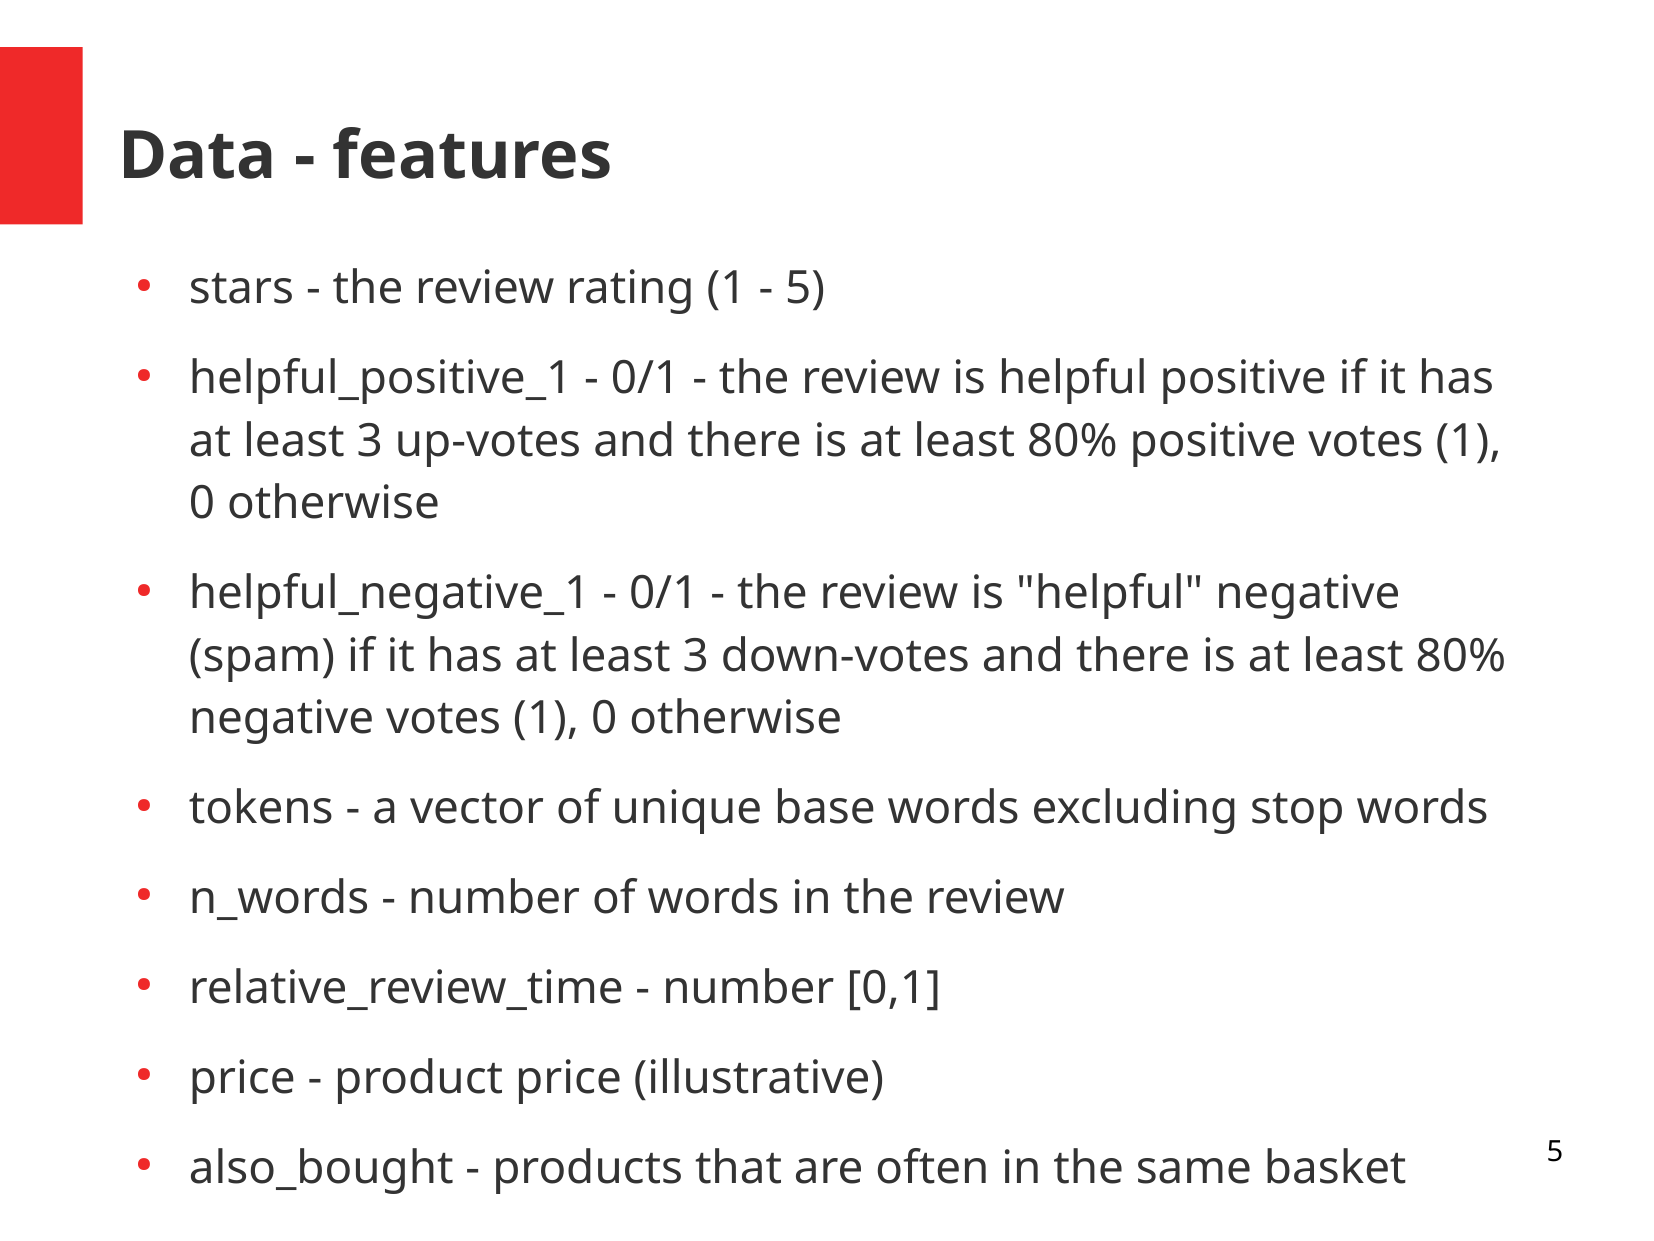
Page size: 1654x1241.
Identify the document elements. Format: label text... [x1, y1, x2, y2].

title Data - features [118, 49, 1571, 257]
list stars - the review rating (1 - 5) helpful_positive_1 - 0/1 - the review is helpful positive if it has at least 3 up-votes and there is at least 80% positive votes (1), 0 otherwise helpful_negative_1 - 0/1 - the review is "helpful" negative (spam) if it has at least 3 down-votes and there is at least 80% negative votes (1), 0 otherwise tokens - a vector of unique base words excluding stop words n_words - number of words in the review relative_review_time - number [0,1] price - product price (illustrative) also_bought - products that are often in the same basket [118, 255, 1536, 1186]
